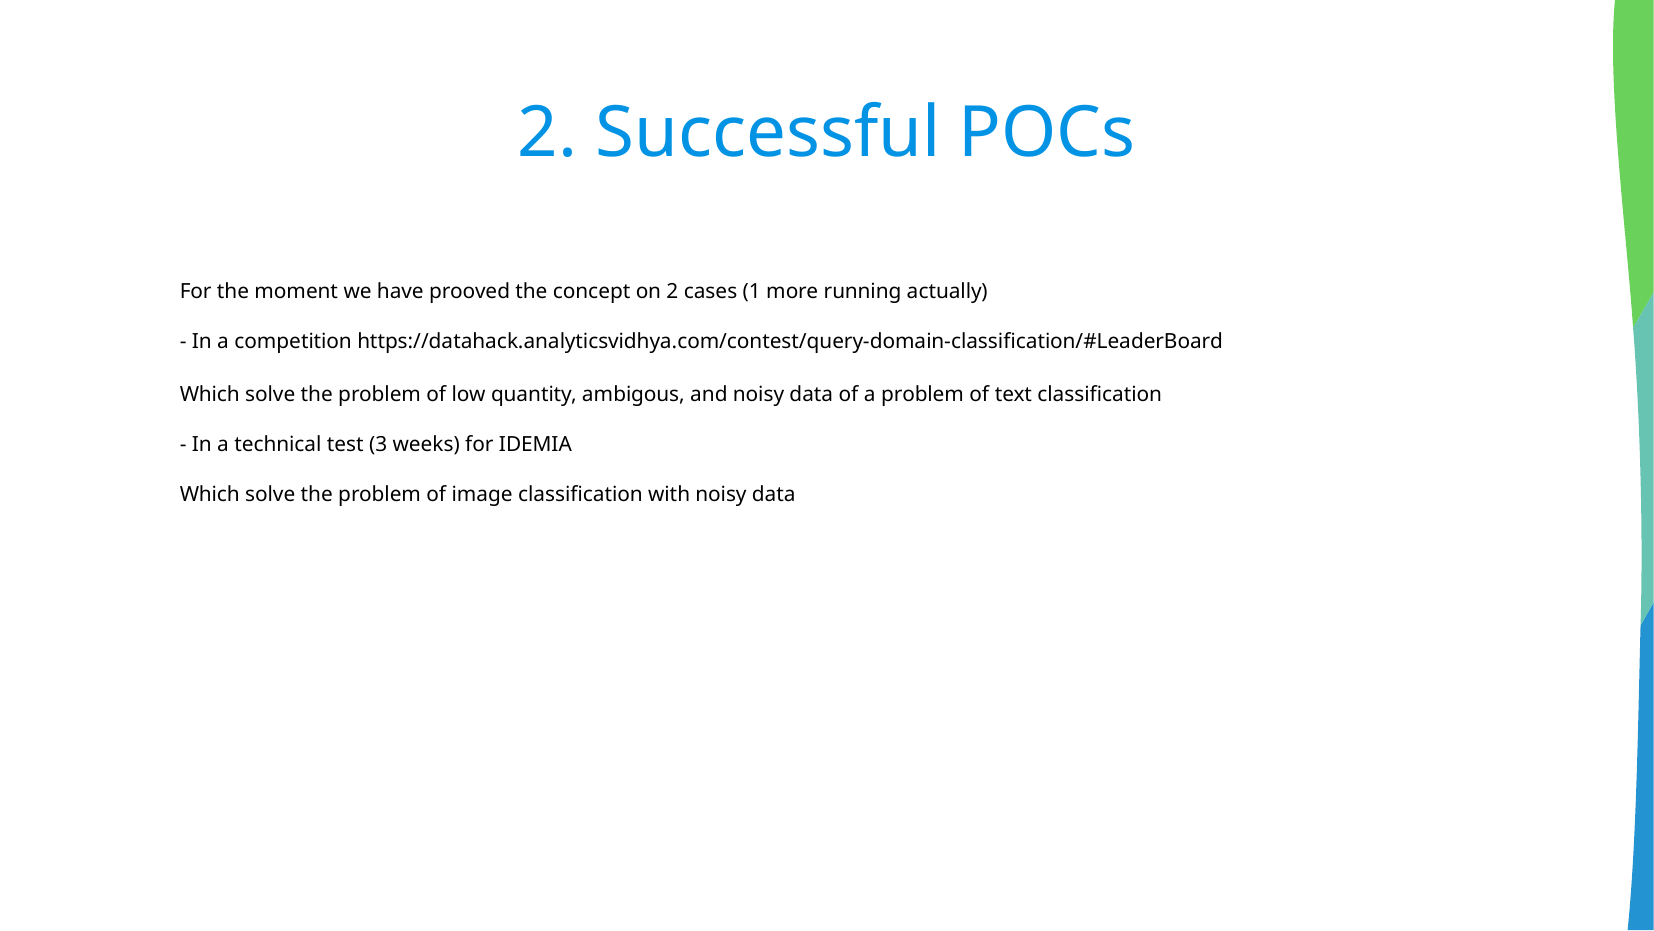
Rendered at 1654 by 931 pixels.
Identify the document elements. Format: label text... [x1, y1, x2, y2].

text_box 2. Successful POCs [0, 78, 1654, 178]
text_box For the moment we have prooved the concept on 2 cases (1 more running actually) - In a competition https://datahack.analyticsvidhya.com/contest/query-domain-classification/#LeaderBoard Which solve the problem of low quantity, ambigous, and noisy data of a problem of text classification - In a technical test (3 weeks) for IDEMIA Which solve the problem of image classification with noisy data [165, 270, 1516, 538]
